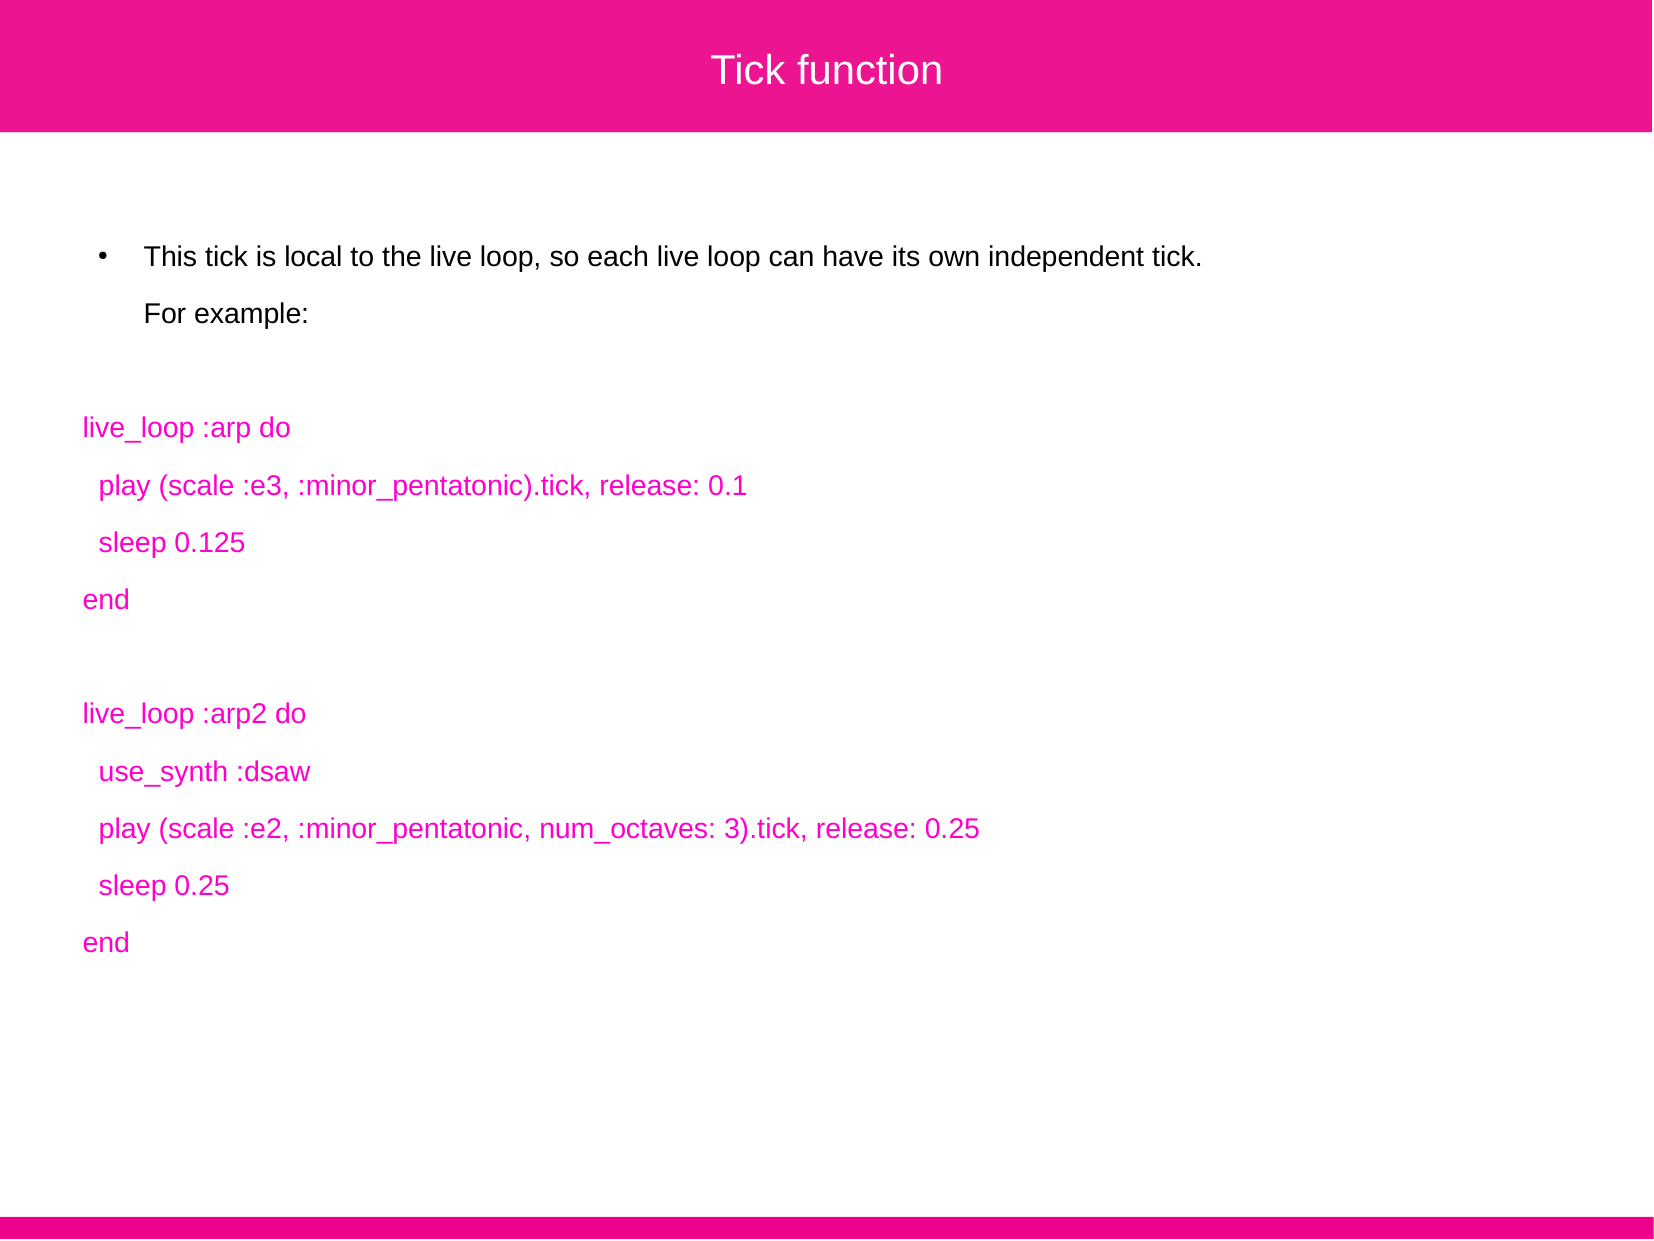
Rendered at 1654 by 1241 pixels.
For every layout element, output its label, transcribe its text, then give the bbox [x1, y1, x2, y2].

list This tick is local to the live loop, so each live loop can have its own independent tick. For example: live_loop :arp do play (scale :e3, :minor_pentatonic).tick, release: 0.1 sleep 0.125 end live_loop :arp2 do use_synth :dsaw play (scale :e2, :minor_pentatonic, num_octaves: 3).tick, release: 0.25 sleep 0.25 end [82, 240, 1571, 961]
title Tick function [82, 46, 1571, 94]
picture [0, 0, 1654, 1241]
